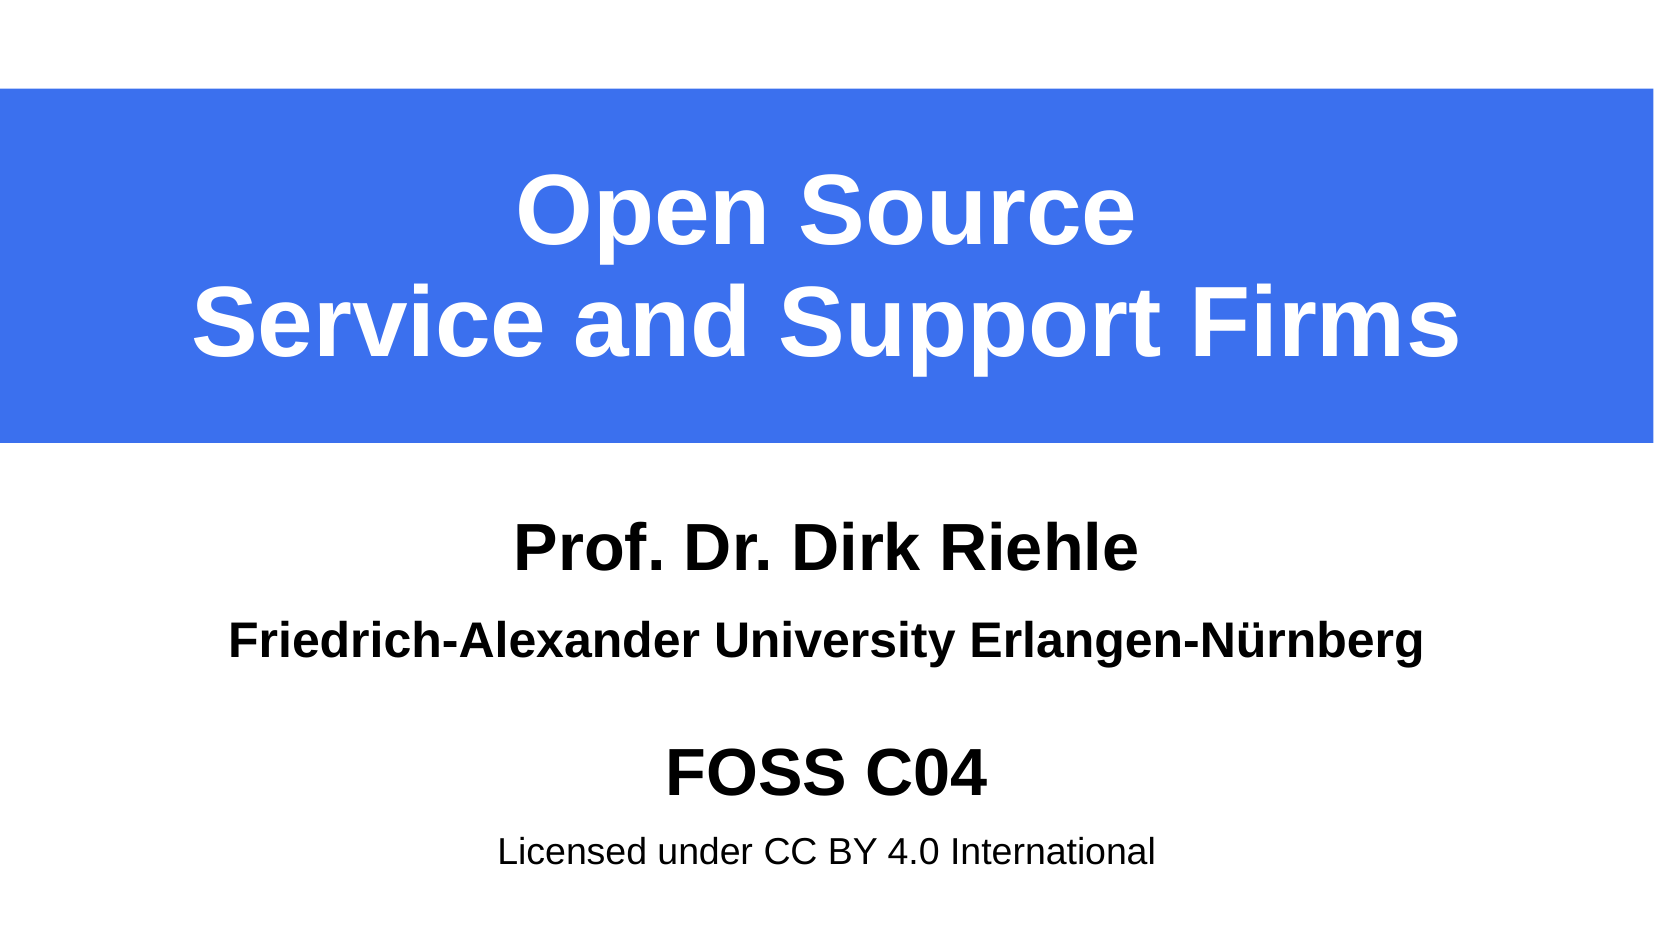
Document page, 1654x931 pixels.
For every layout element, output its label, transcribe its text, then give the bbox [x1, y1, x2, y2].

title Open Source Service and Support Firms [0, 88, 1654, 443]
subtitle Prof. Dr. Dirk Riehle Friedrich-Alexander University Erlangen-Nürnberg FOSS C04 Licensed under CC BY 4.0 International [29, 472, 1625, 886]
